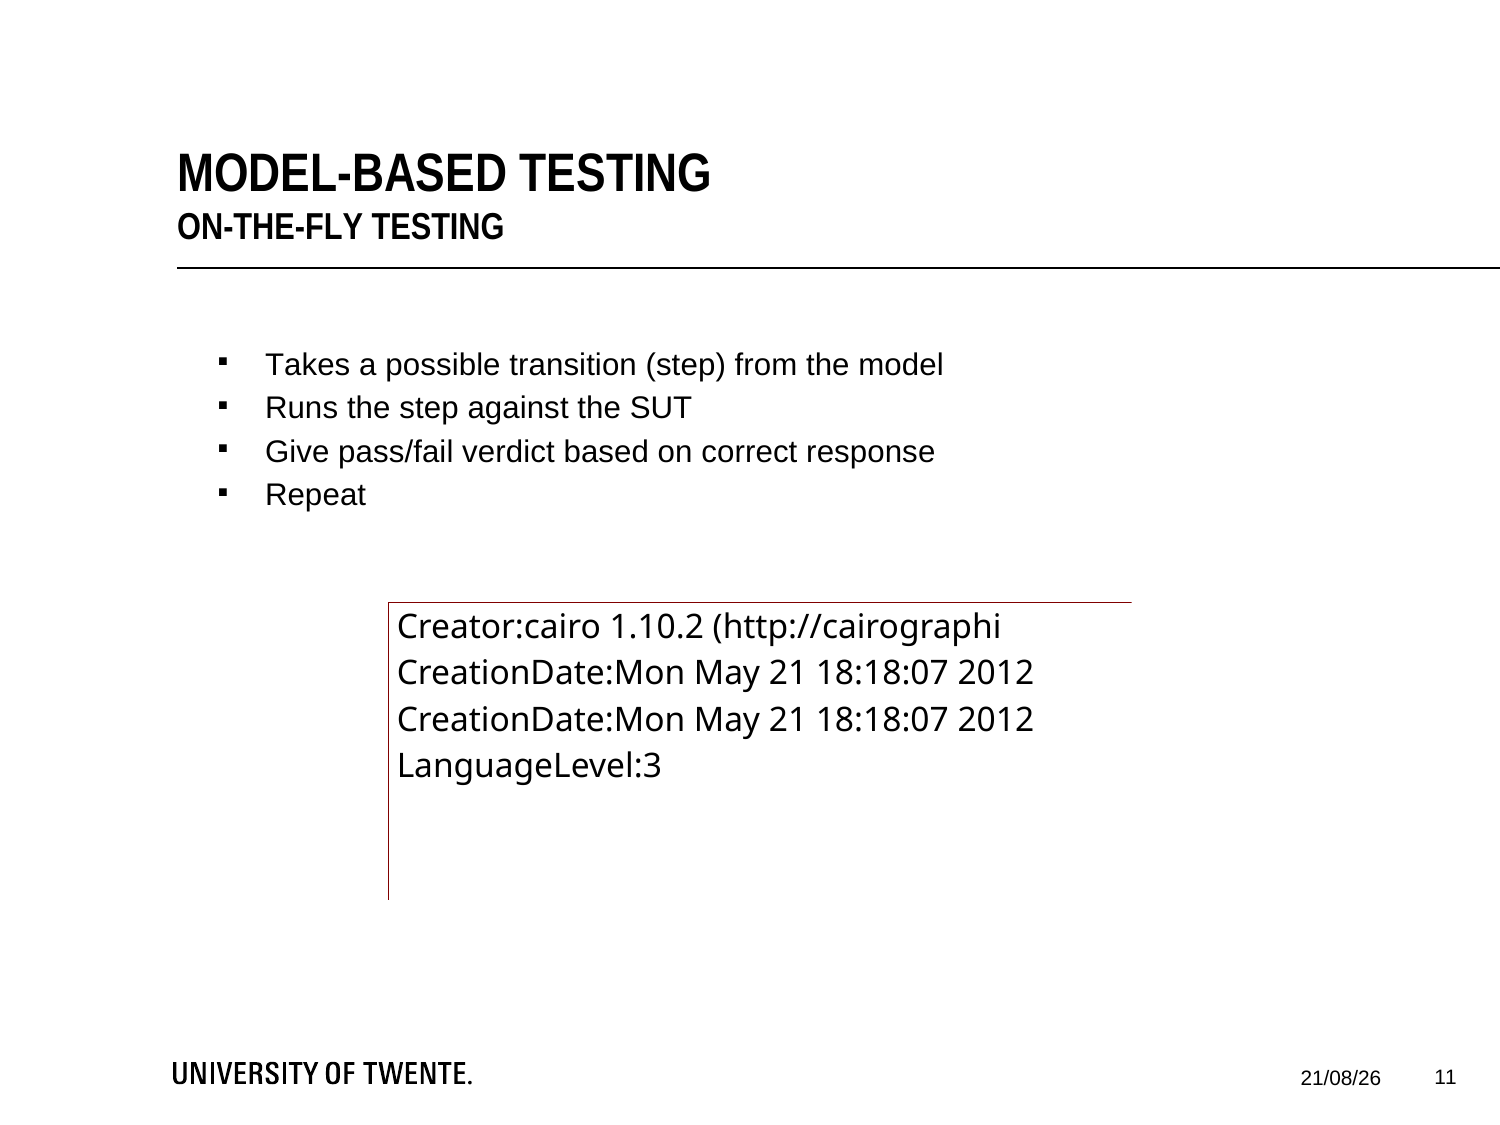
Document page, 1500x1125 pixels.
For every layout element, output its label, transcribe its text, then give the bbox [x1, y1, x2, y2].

list Takes a possible transition (step) from the model Runs the step against the SUT Give pass/fail verdict based on correct response Repeat [177, 336, 1457, 746]
title MODEL-BASED TESTING ON-THE-FLY TESTING [177, 59, 1458, 248]
text_box <number> [1395, 1049, 1458, 1125]
picture [385, 600, 1132, 901]
text_box 21/05/12 [1242, 1050, 1395, 1125]
